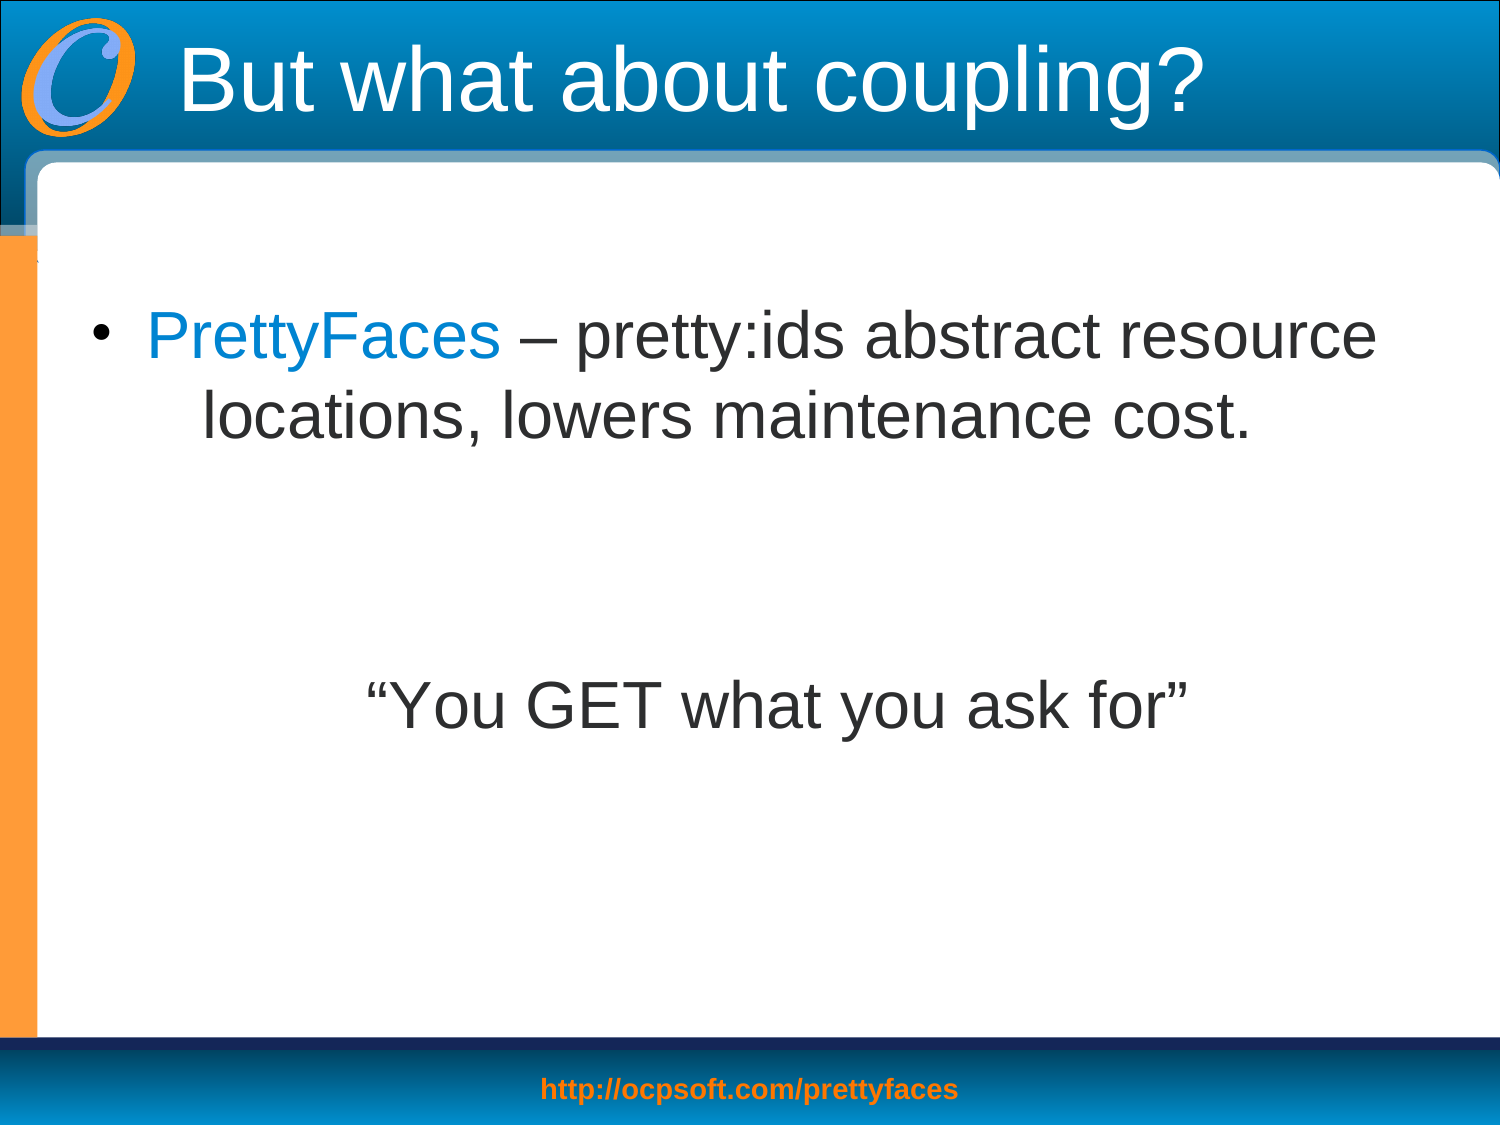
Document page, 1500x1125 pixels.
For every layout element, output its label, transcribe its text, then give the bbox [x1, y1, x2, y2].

picture [22, 19, 135, 136]
title But what about coupling? [162, 11, 1463, 138]
list PrettyFaces – pretty:ids abstract resource locations, lowers maintenance cost. “You GET what you ask for” [75, 187, 1425, 1005]
